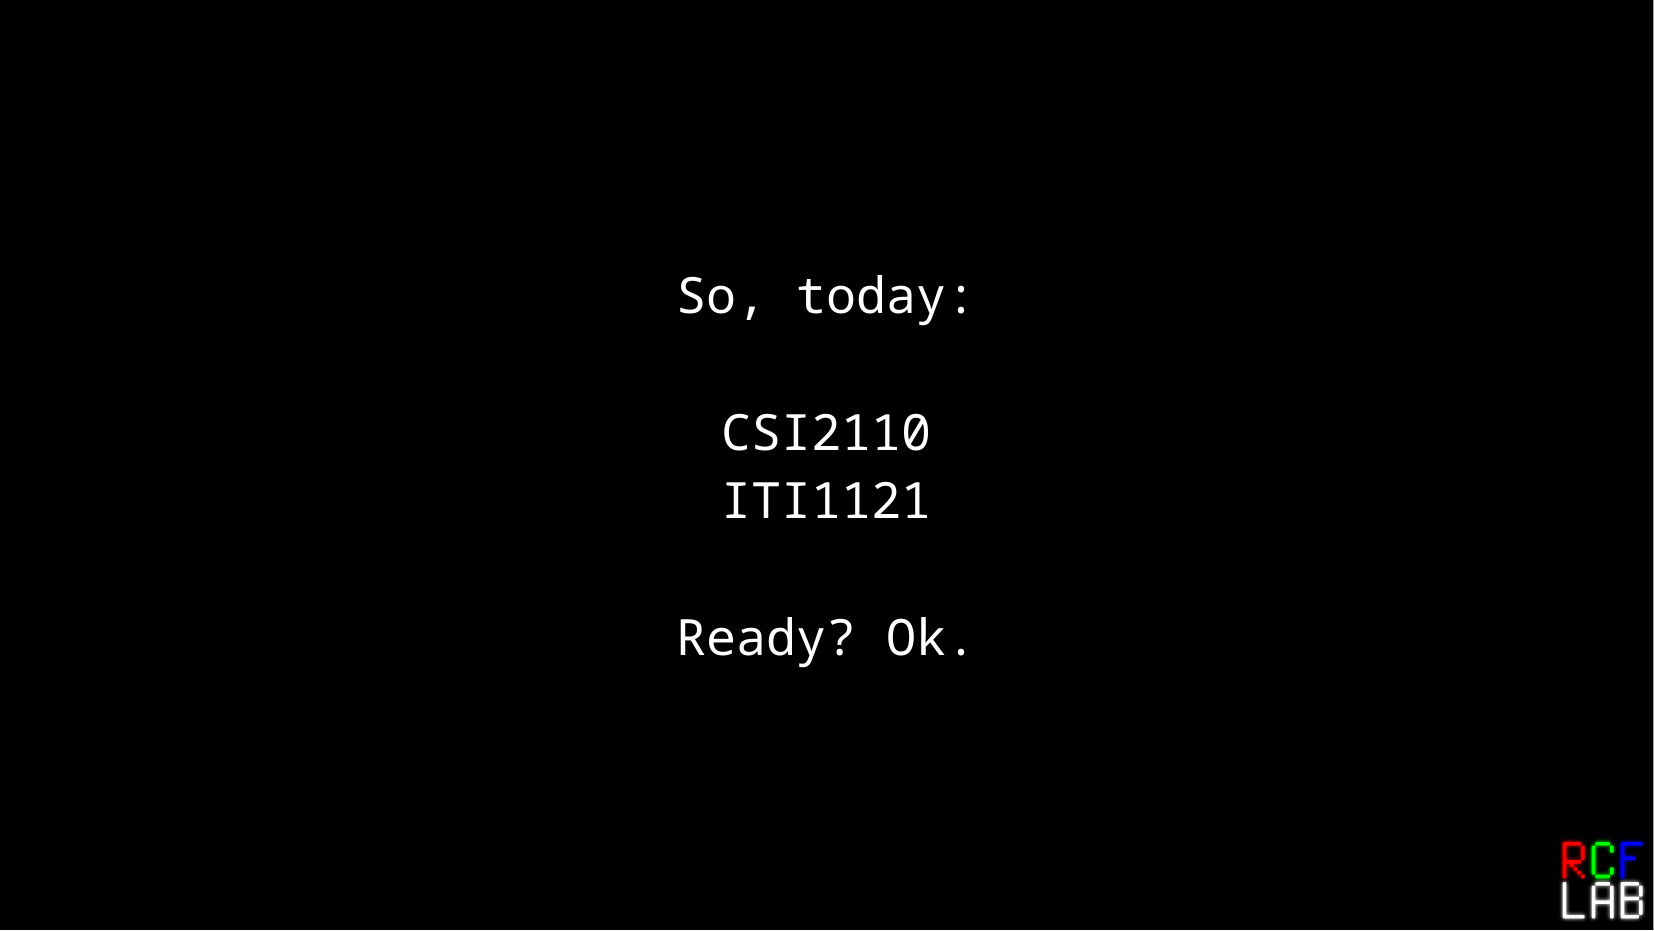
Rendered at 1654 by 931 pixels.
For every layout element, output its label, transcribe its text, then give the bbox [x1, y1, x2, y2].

list So, today: CSI2110 ITI1121 Ready? Ok. [271, 133, 1382, 797]
picture [1559, 838, 1646, 922]
